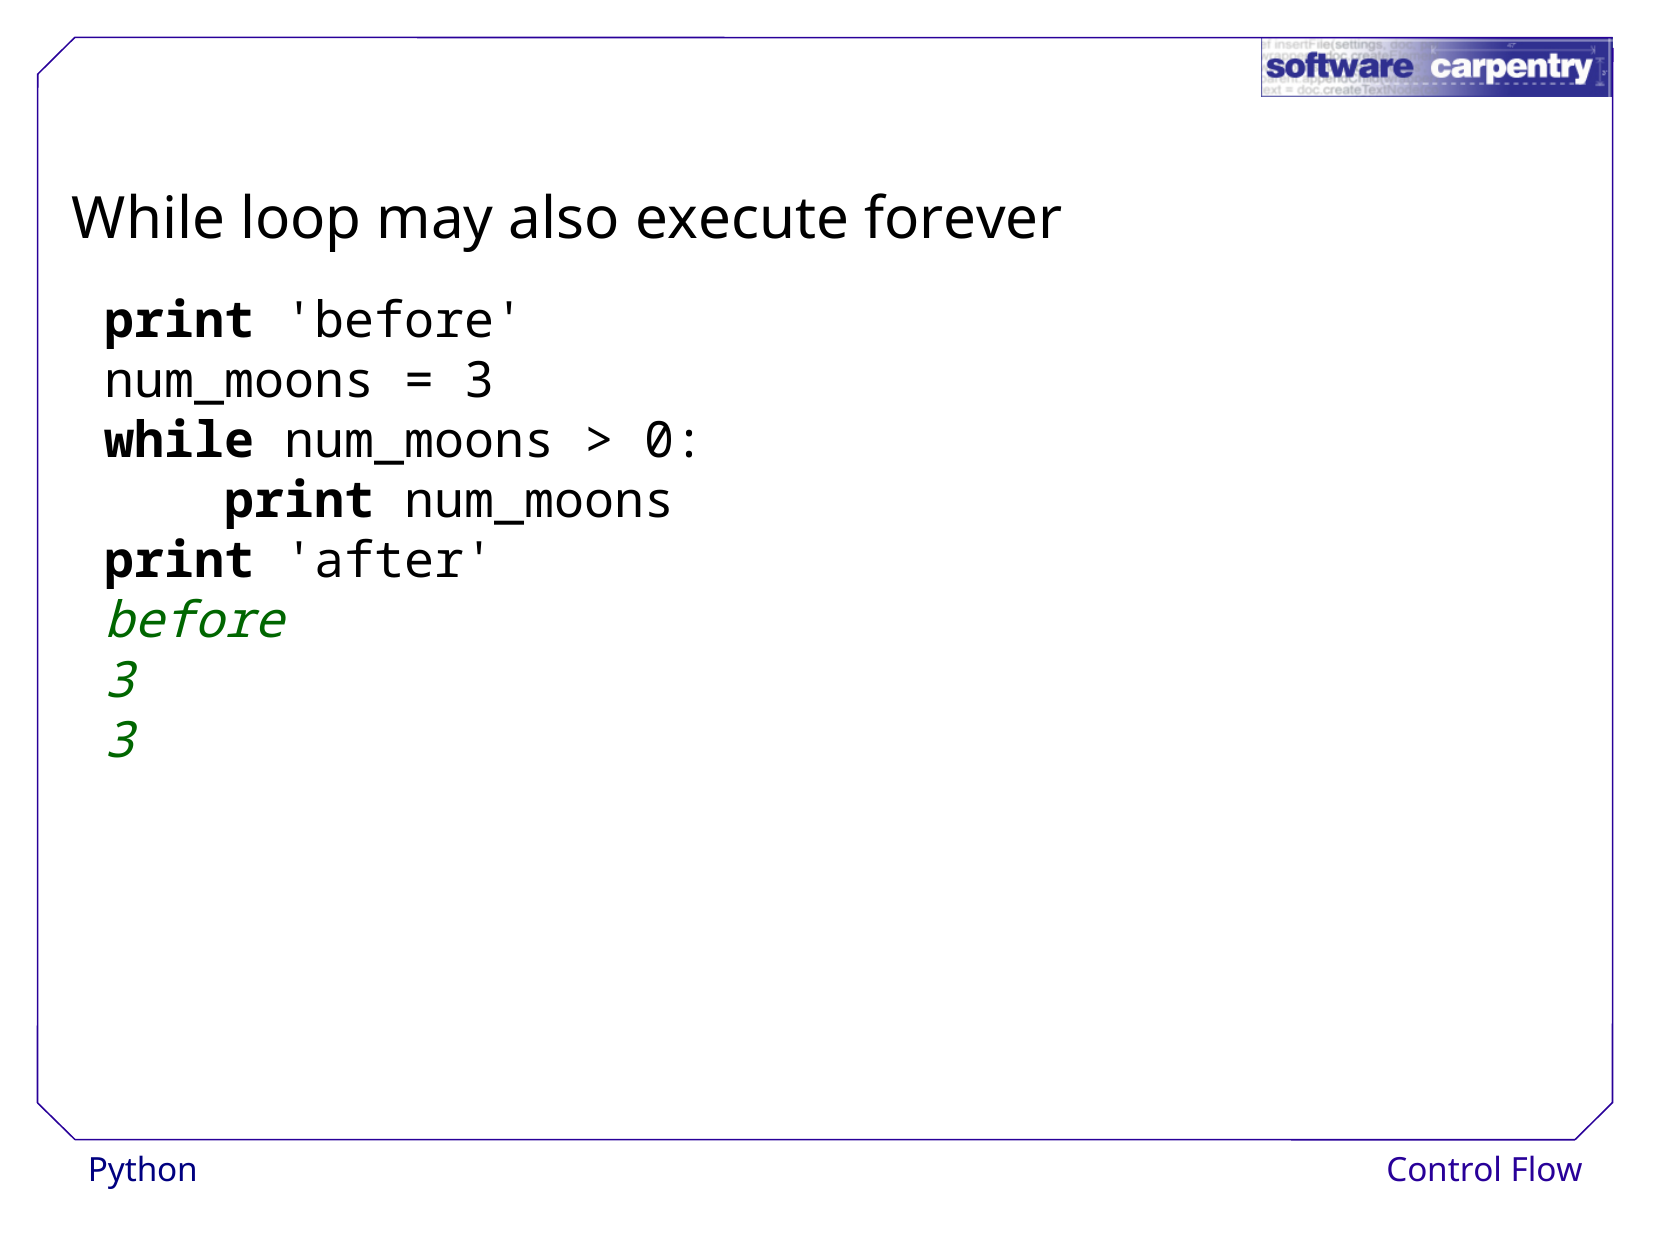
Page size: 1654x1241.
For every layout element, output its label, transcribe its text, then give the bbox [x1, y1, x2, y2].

text_box While loop may also execute forever [57, 138, 1228, 259]
picture [1261, 39, 1613, 97]
text_box print 'before' num_moons = 3 while num_moons > 0: print num_moons print 'after' before 3 3 [89, 279, 1512, 914]
